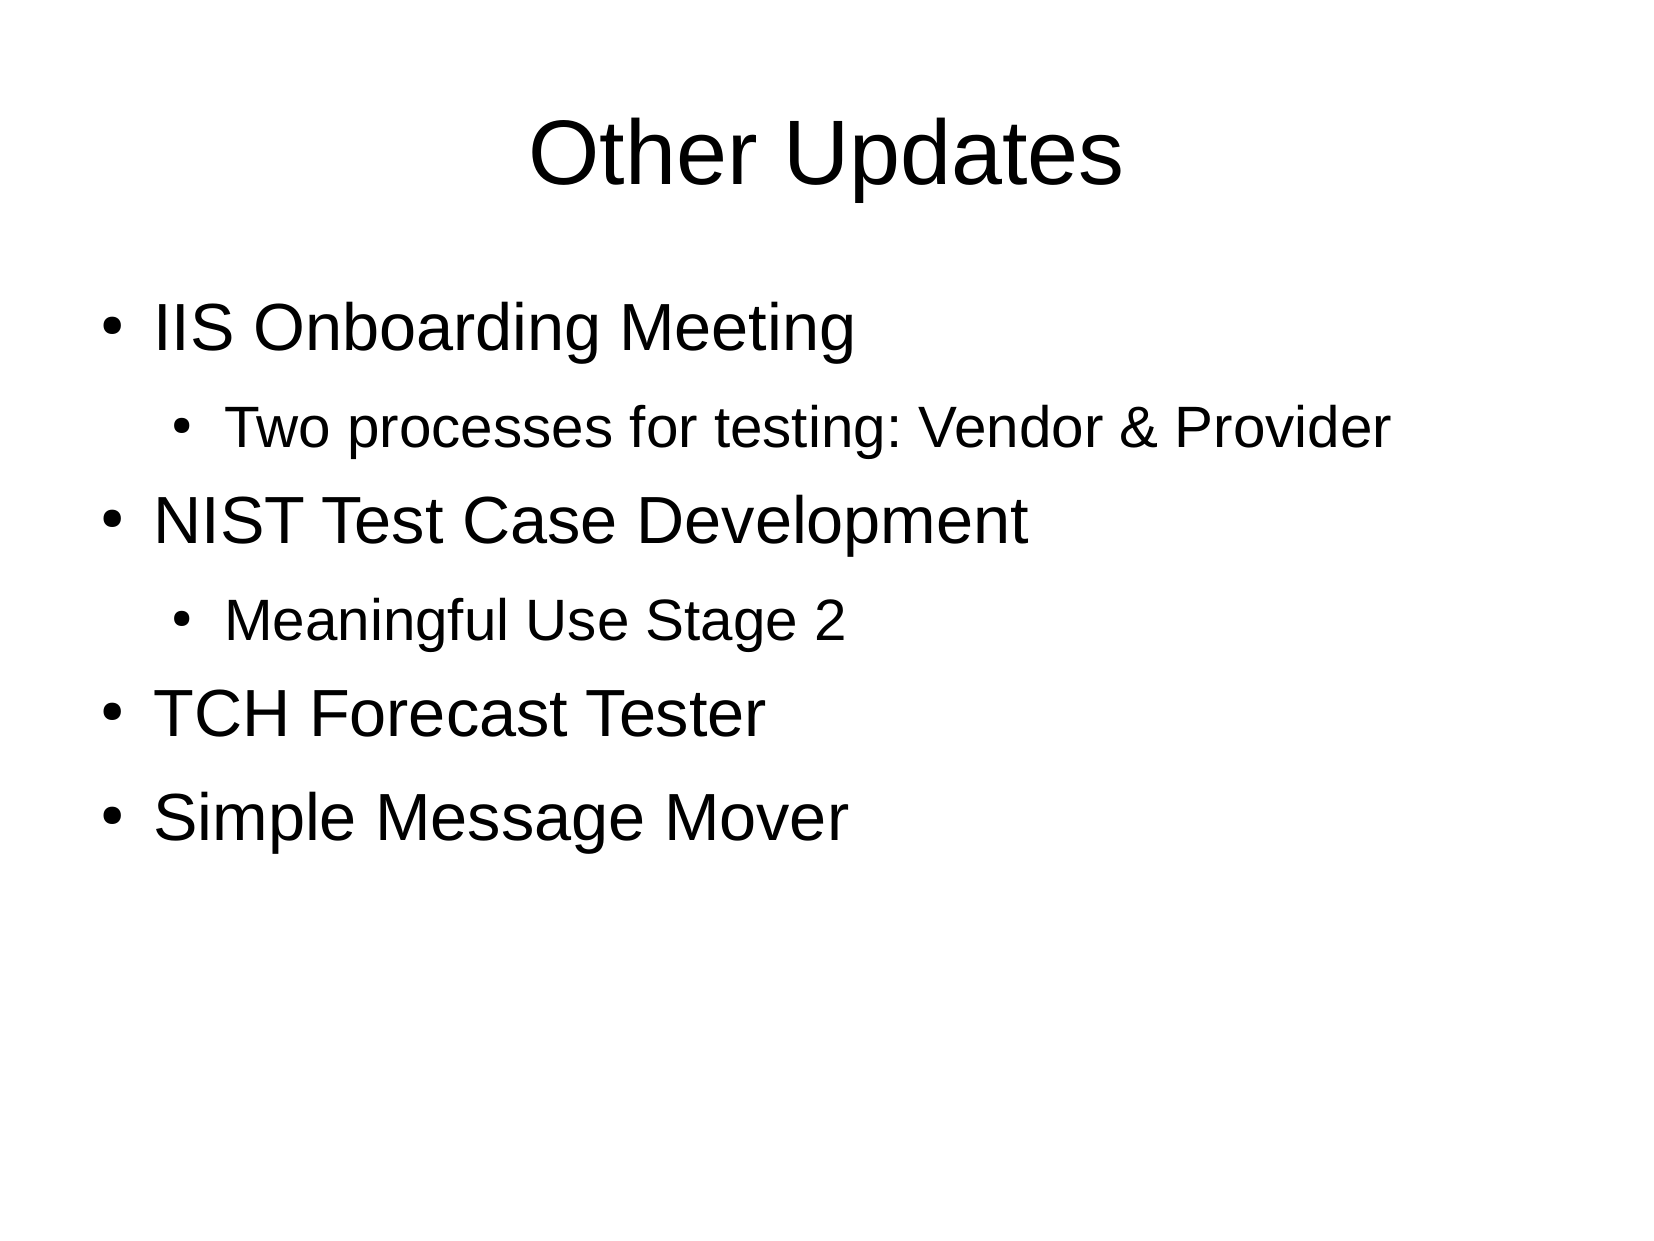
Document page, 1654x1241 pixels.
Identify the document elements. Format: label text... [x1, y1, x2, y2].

title Other Updates [82, 49, 1571, 257]
list IIS Onboarding Meeting Two processes for testing: Vendor & Provider NIST Test Case Development Meaningful Use Stage 2 TCH Forecast Tester Simple Message Mover [82, 290, 1571, 1109]
